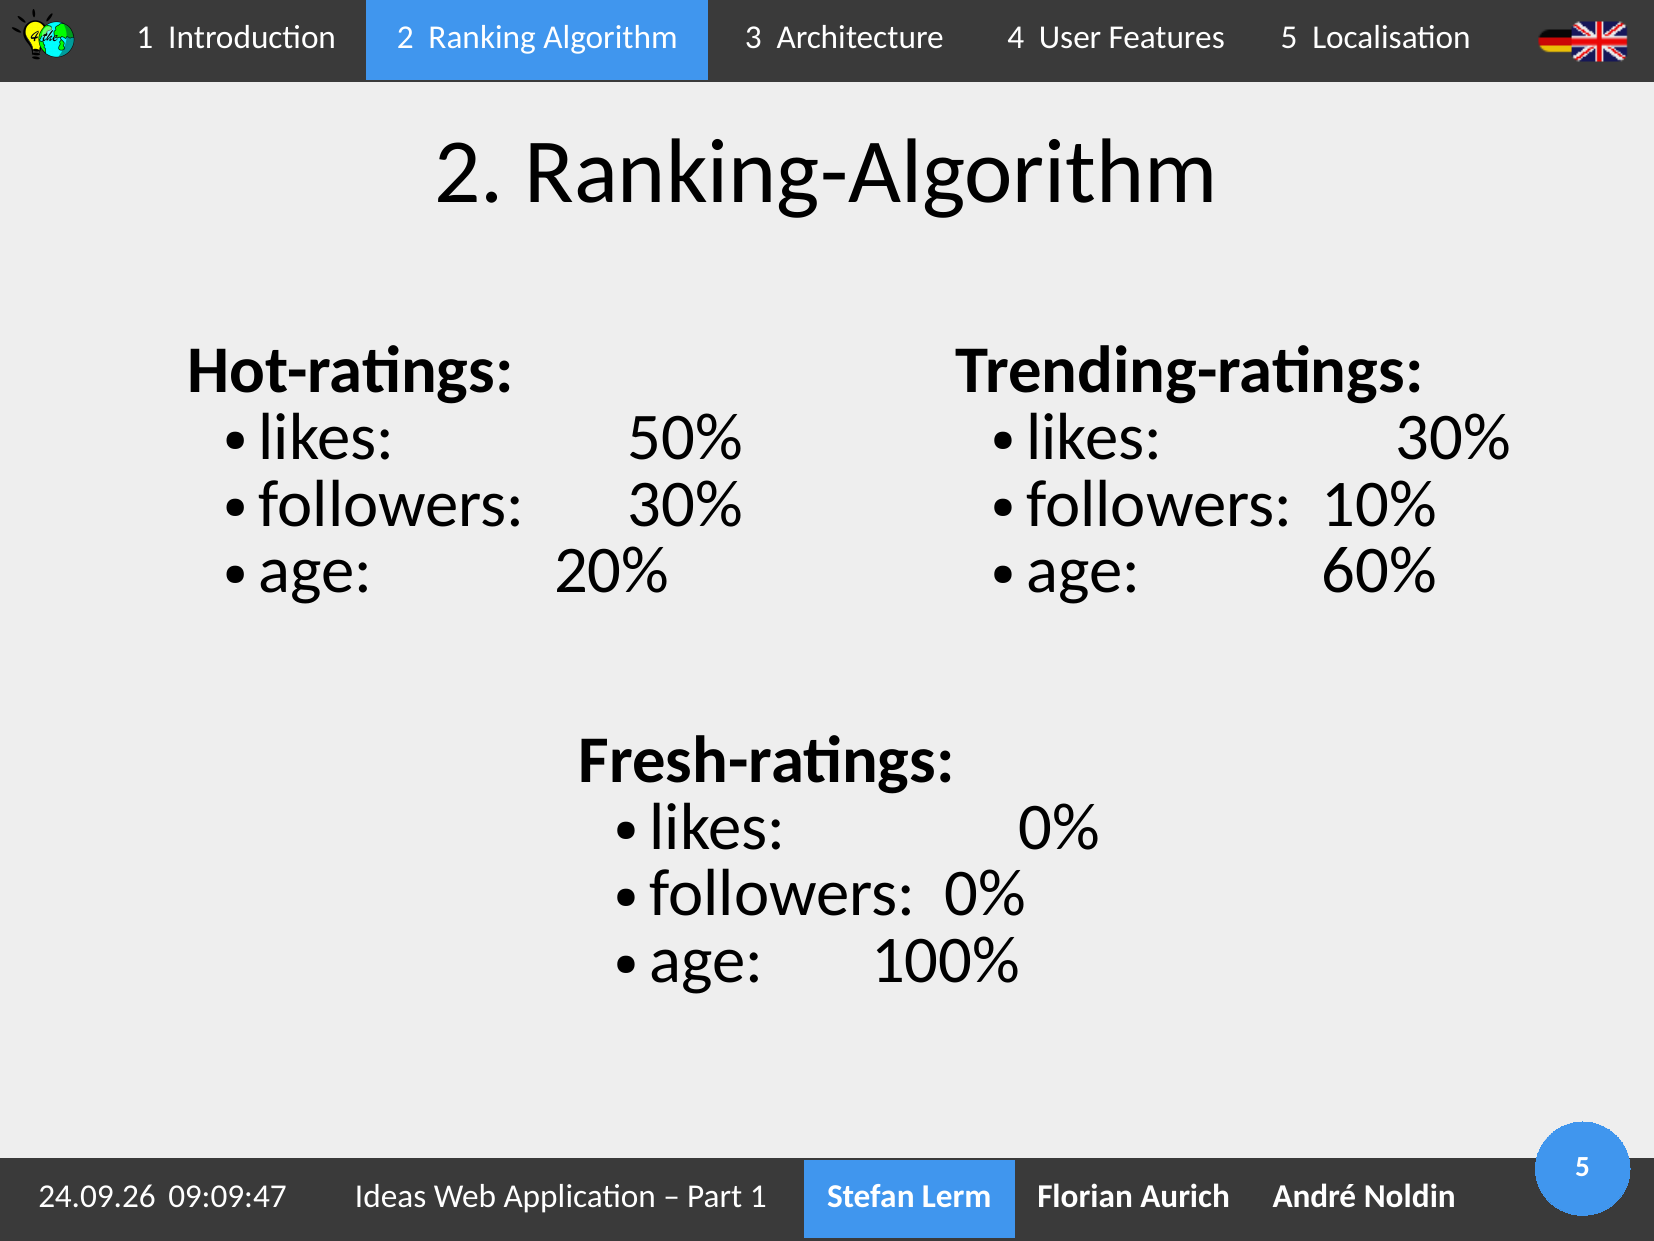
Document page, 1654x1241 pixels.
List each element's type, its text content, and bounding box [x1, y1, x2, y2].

picture [1536, 18, 1629, 64]
text_box Fresh-ratings: likes: 0% followers: 0% age: 100% [578, 732, 1288, 1040]
text_box André Noldin [1251, 1160, 1477, 1238]
picture [2, 0, 83, 80]
text_box Stefan Lerm [804, 1160, 1015, 1238]
text_box Trending-ratings: likes: 30% followers: 10% age: 60% [955, 342, 1571, 674]
text_box 2 Ranking Algorithm [366, 0, 708, 80]
text_box 3 Architecture [708, 0, 980, 80]
title 2. Ranking-Algorithm [82, 88, 1571, 272]
text_box Florian Aurich [1015, 1160, 1251, 1238]
text_box Ideas Web Application – Part 1 [318, 1160, 804, 1238]
text_box 4 User Features [980, 0, 1251, 80]
text_box Hot-ratings: likes: 50% followers: 30% age: 20% [187, 342, 804, 662]
text_box 1 Introduction [106, 0, 366, 80]
text_box 5 Localisation [1251, 0, 1501, 80]
